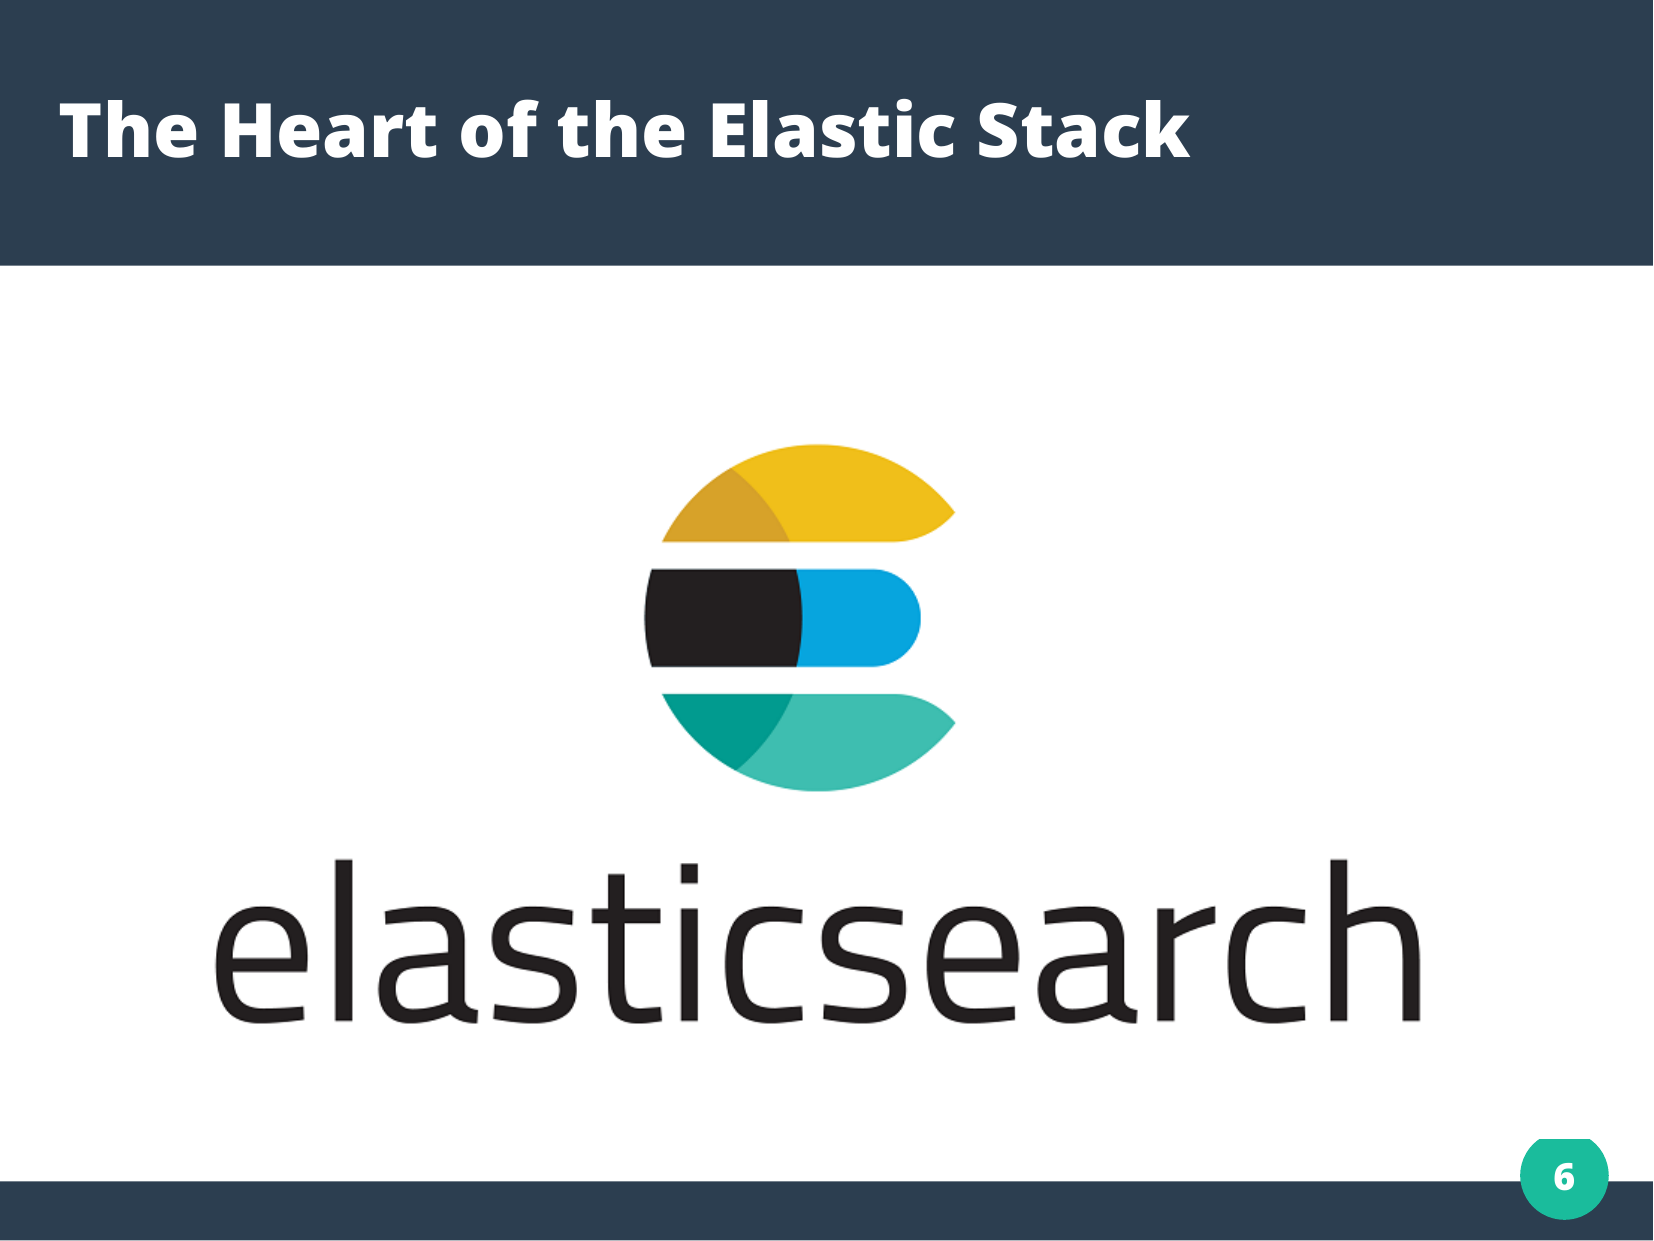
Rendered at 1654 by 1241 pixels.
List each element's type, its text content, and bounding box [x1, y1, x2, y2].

title The Heart of the Elastic Stack [58, 49, 1594, 207]
picture [58, 338, 1594, 1139]
